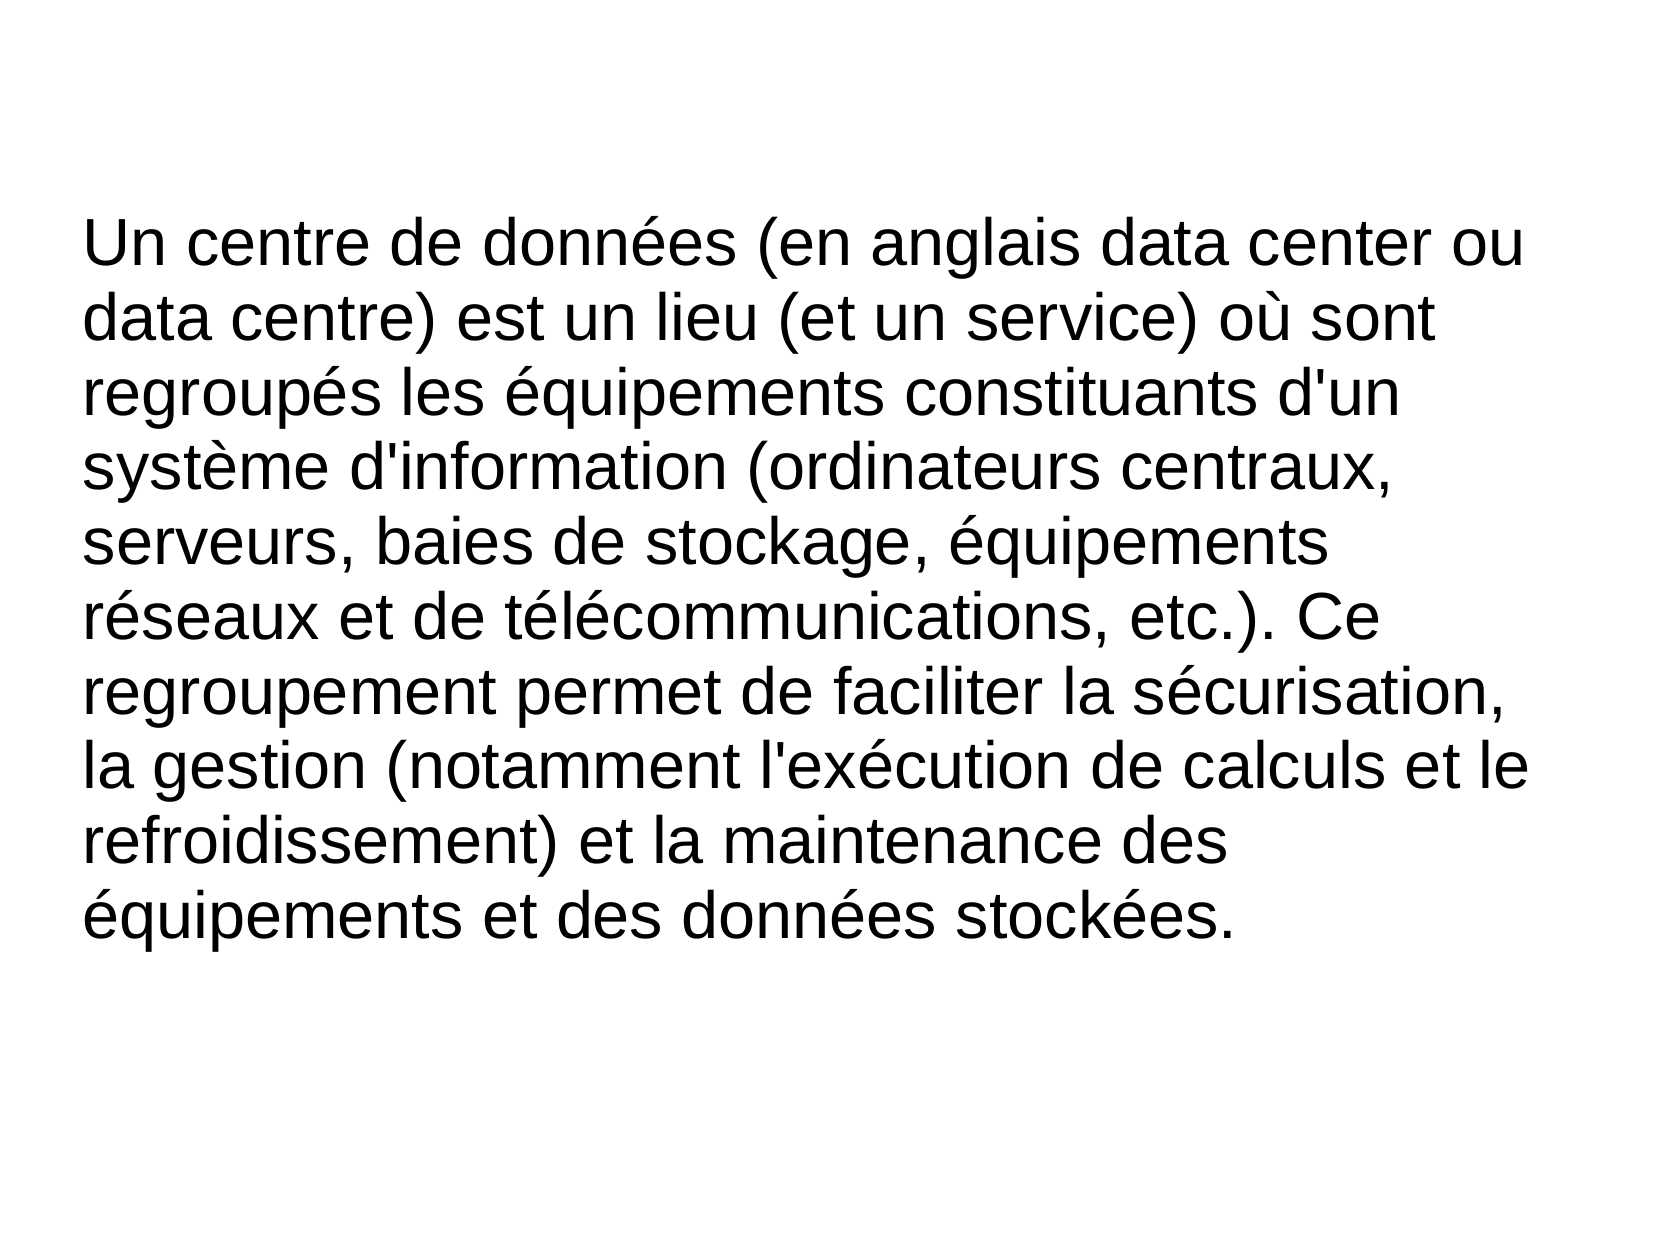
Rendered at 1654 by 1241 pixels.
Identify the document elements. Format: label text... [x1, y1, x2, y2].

subtitle Un centre de données (en anglais data center ou data centre) est un lieu (et un service) où sont regroupés les équipements constituants d'un système d'information (ordinateurs centraux, serveurs, baies de stockage, équipements réseaux et de télécommunications, etc.). Ce regroupement permet de faciliter la sécurisation, la gestion (notamment l'exécution de calculs et le refroidissement) et la maintenance des équipements et des données stockées. [82, 49, 1571, 1109]
